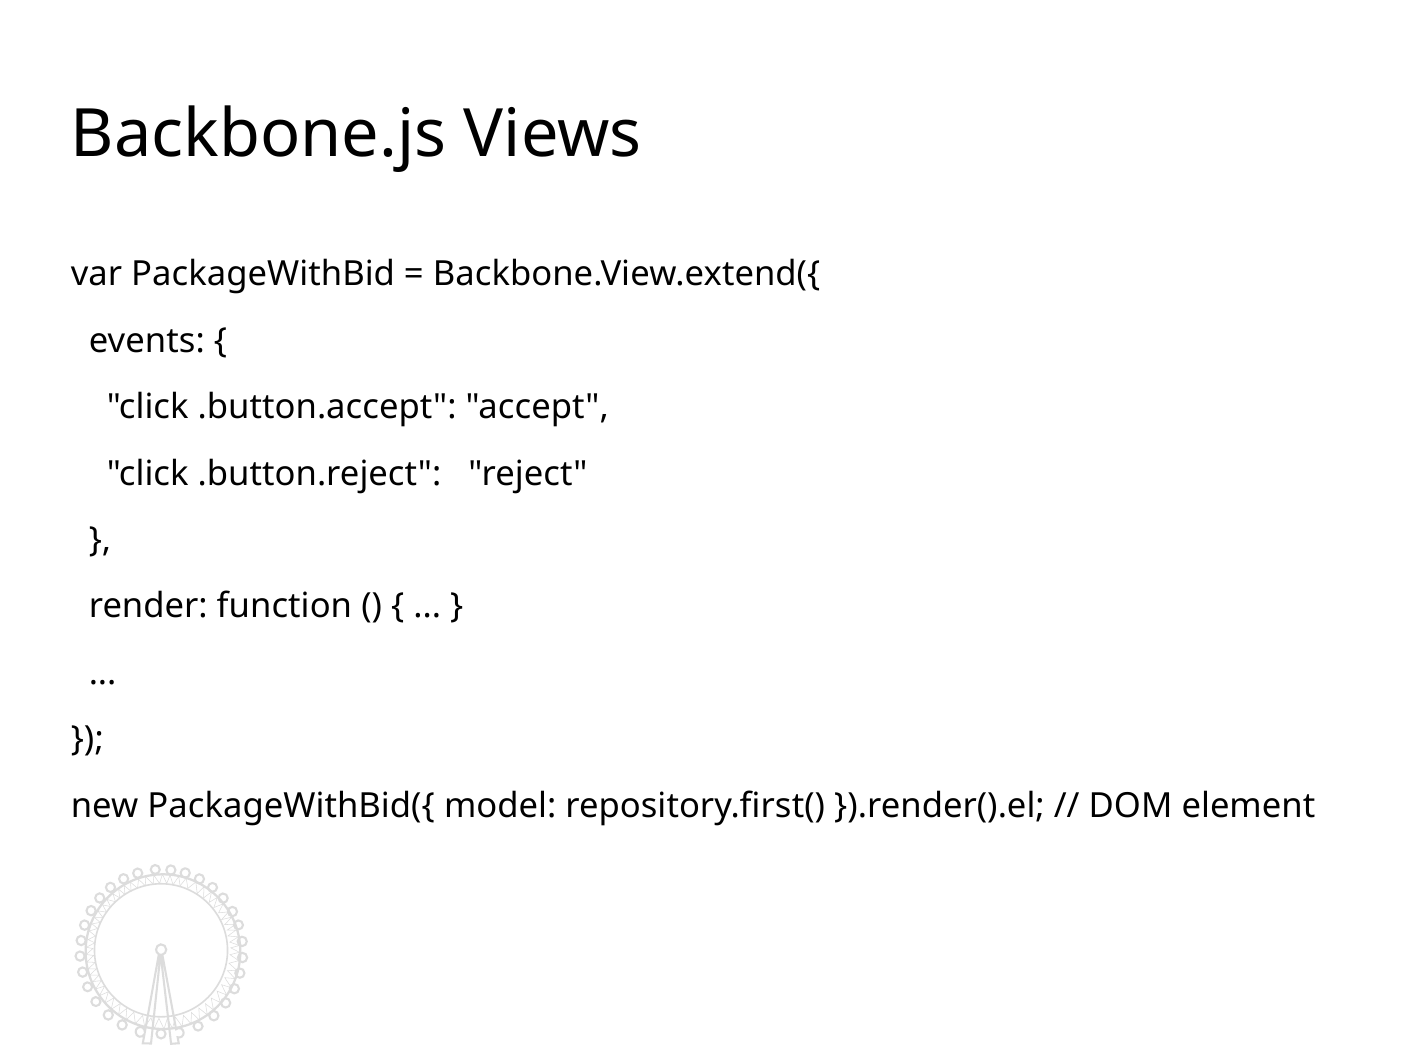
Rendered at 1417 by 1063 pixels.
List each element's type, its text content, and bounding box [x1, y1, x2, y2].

list var PackageWithBid = Backbone.View.extend({ events: { "click .button.accept": "accept", "click .button.reject": "reject" }, render: function () { ... } ... }); new PackageWithBid({ model: repository.first() }).render().el; // DOM element [70, 248, 1318, 865]
title Backbone.js Views [70, 42, 1346, 220]
